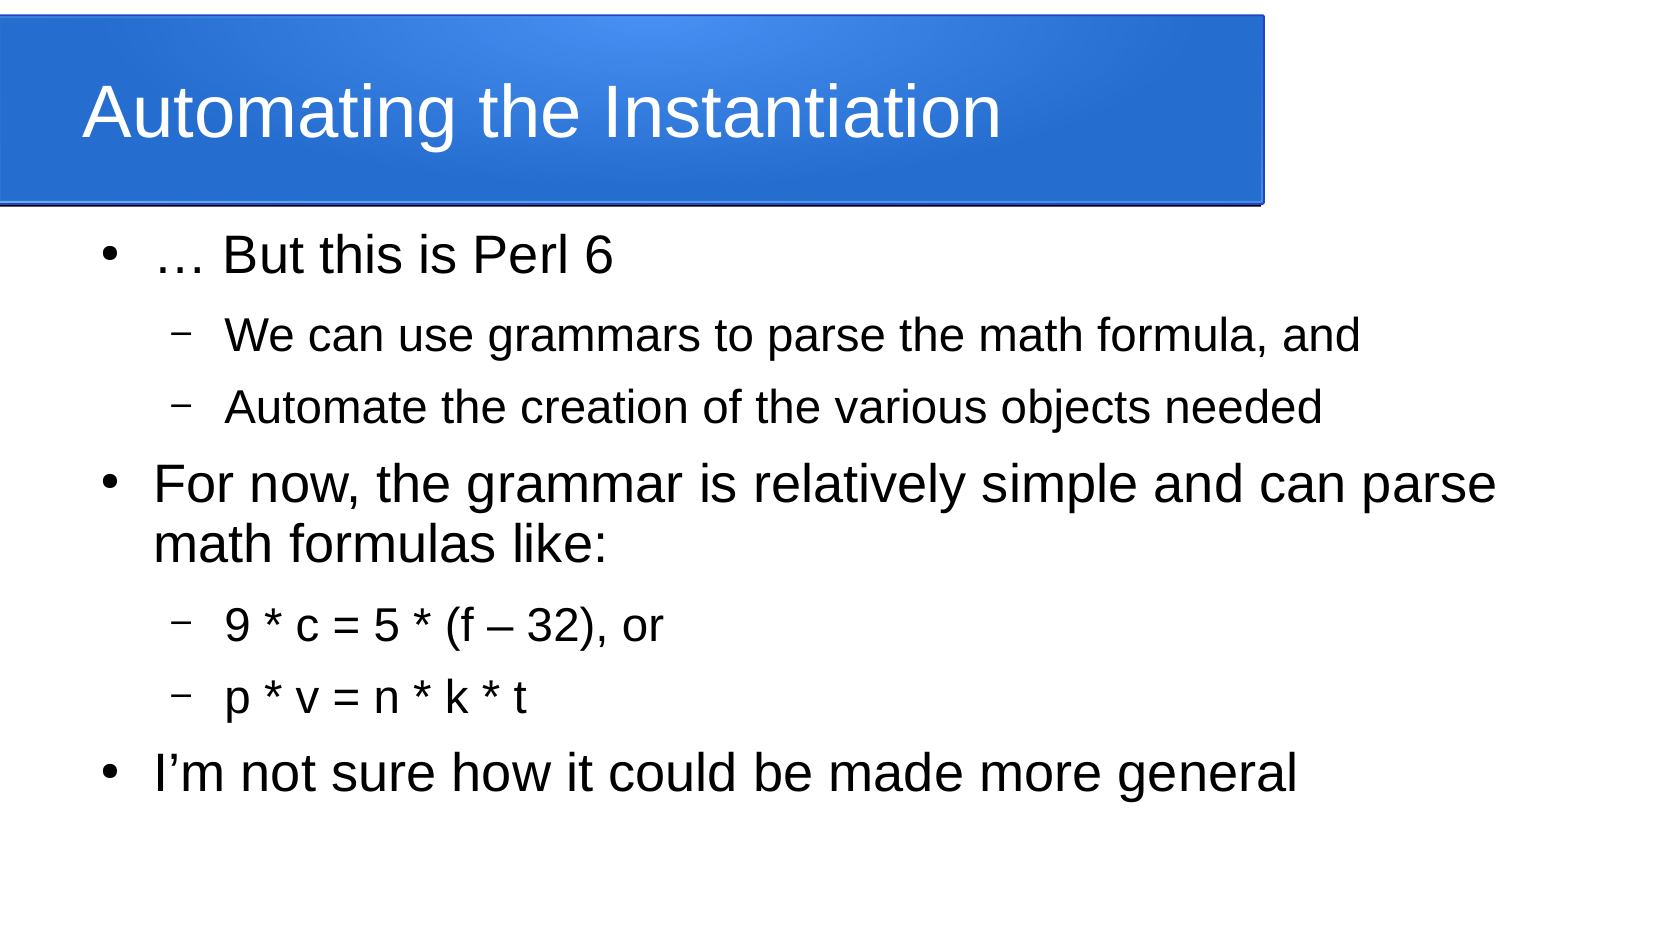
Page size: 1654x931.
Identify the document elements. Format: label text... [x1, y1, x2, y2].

title Automating the Instantiation [82, 35, 1235, 189]
list … But this is Perl 6 We can use grammars to parse the math formula, and Automate the creation of the various objects needed For now, the grammar is relatively simple and can parse math formulas like: 9 * c = 5 * (f – 32), or p * v = n * k * t I’m not sure how it could be made more general [82, 224, 1571, 839]
